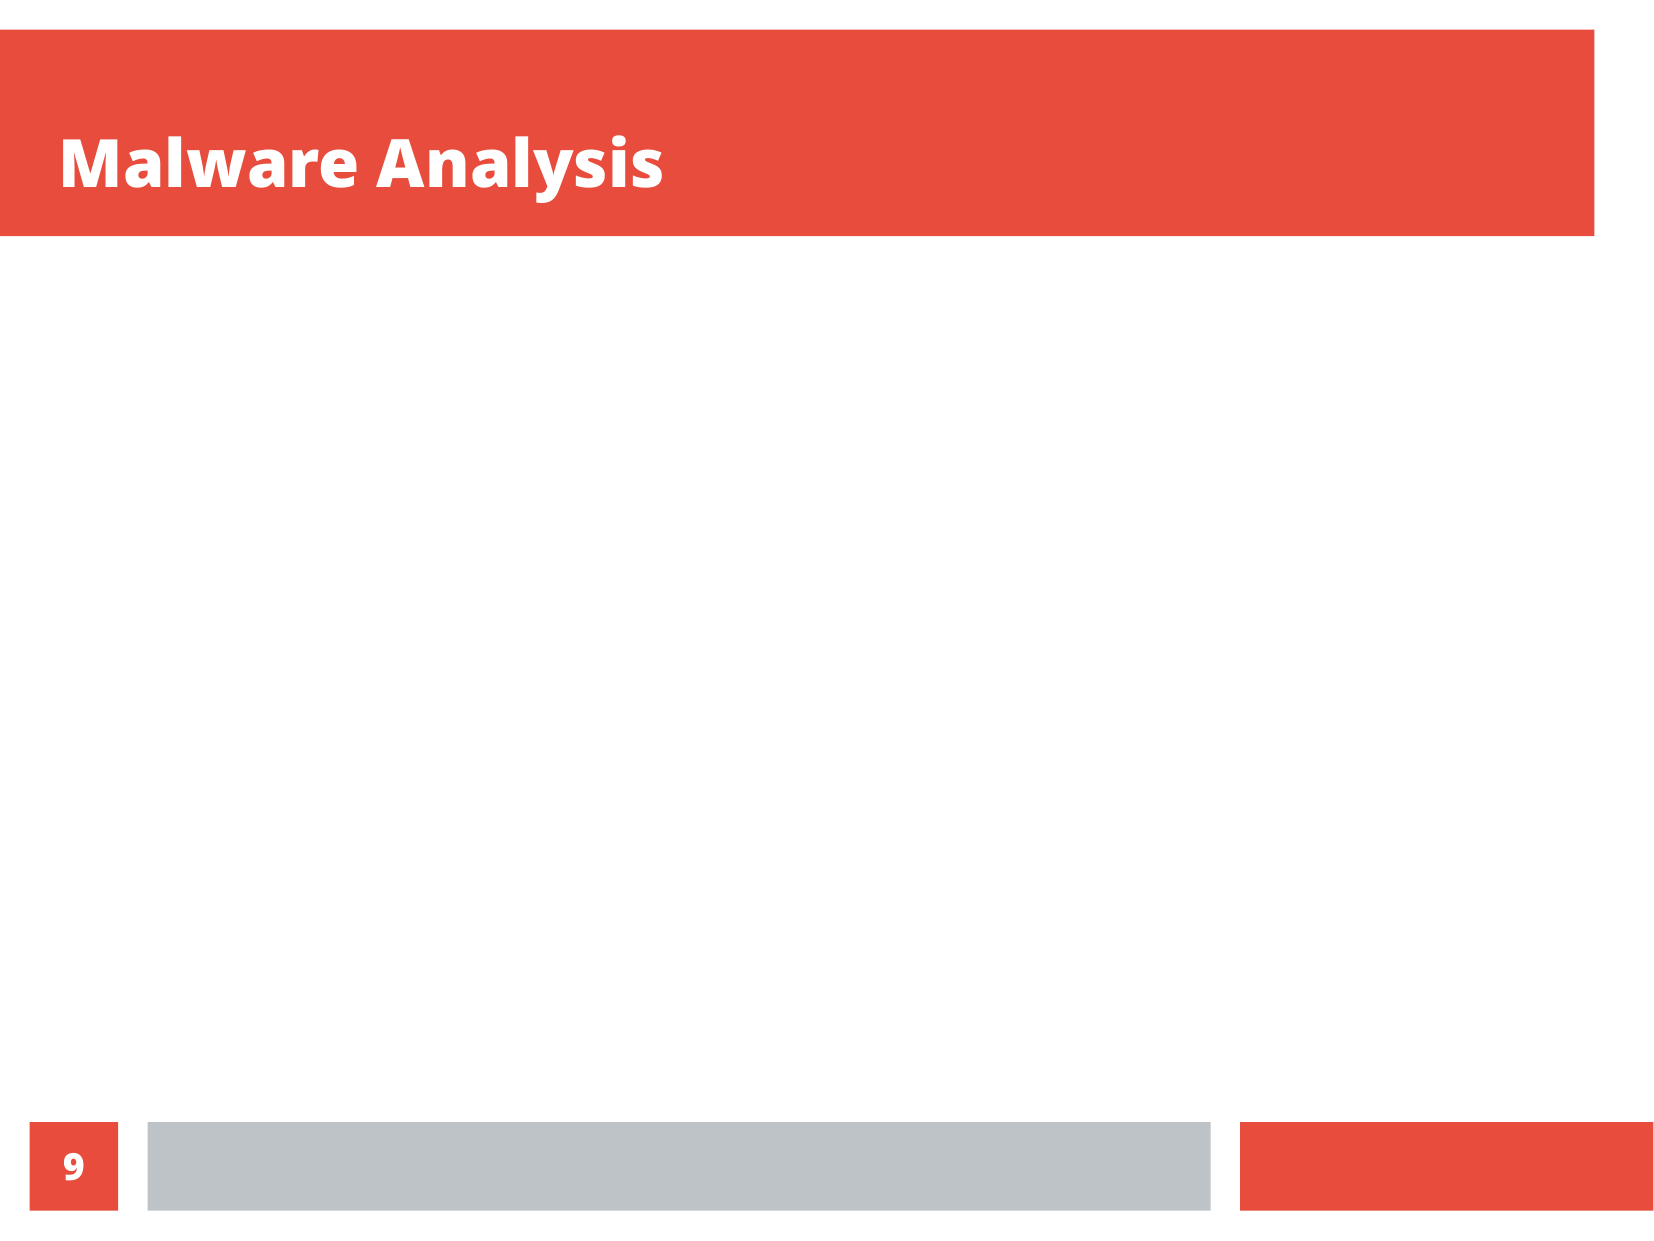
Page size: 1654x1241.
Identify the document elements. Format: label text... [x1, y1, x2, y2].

title Malware Analysis [59, 59, 1595, 207]
